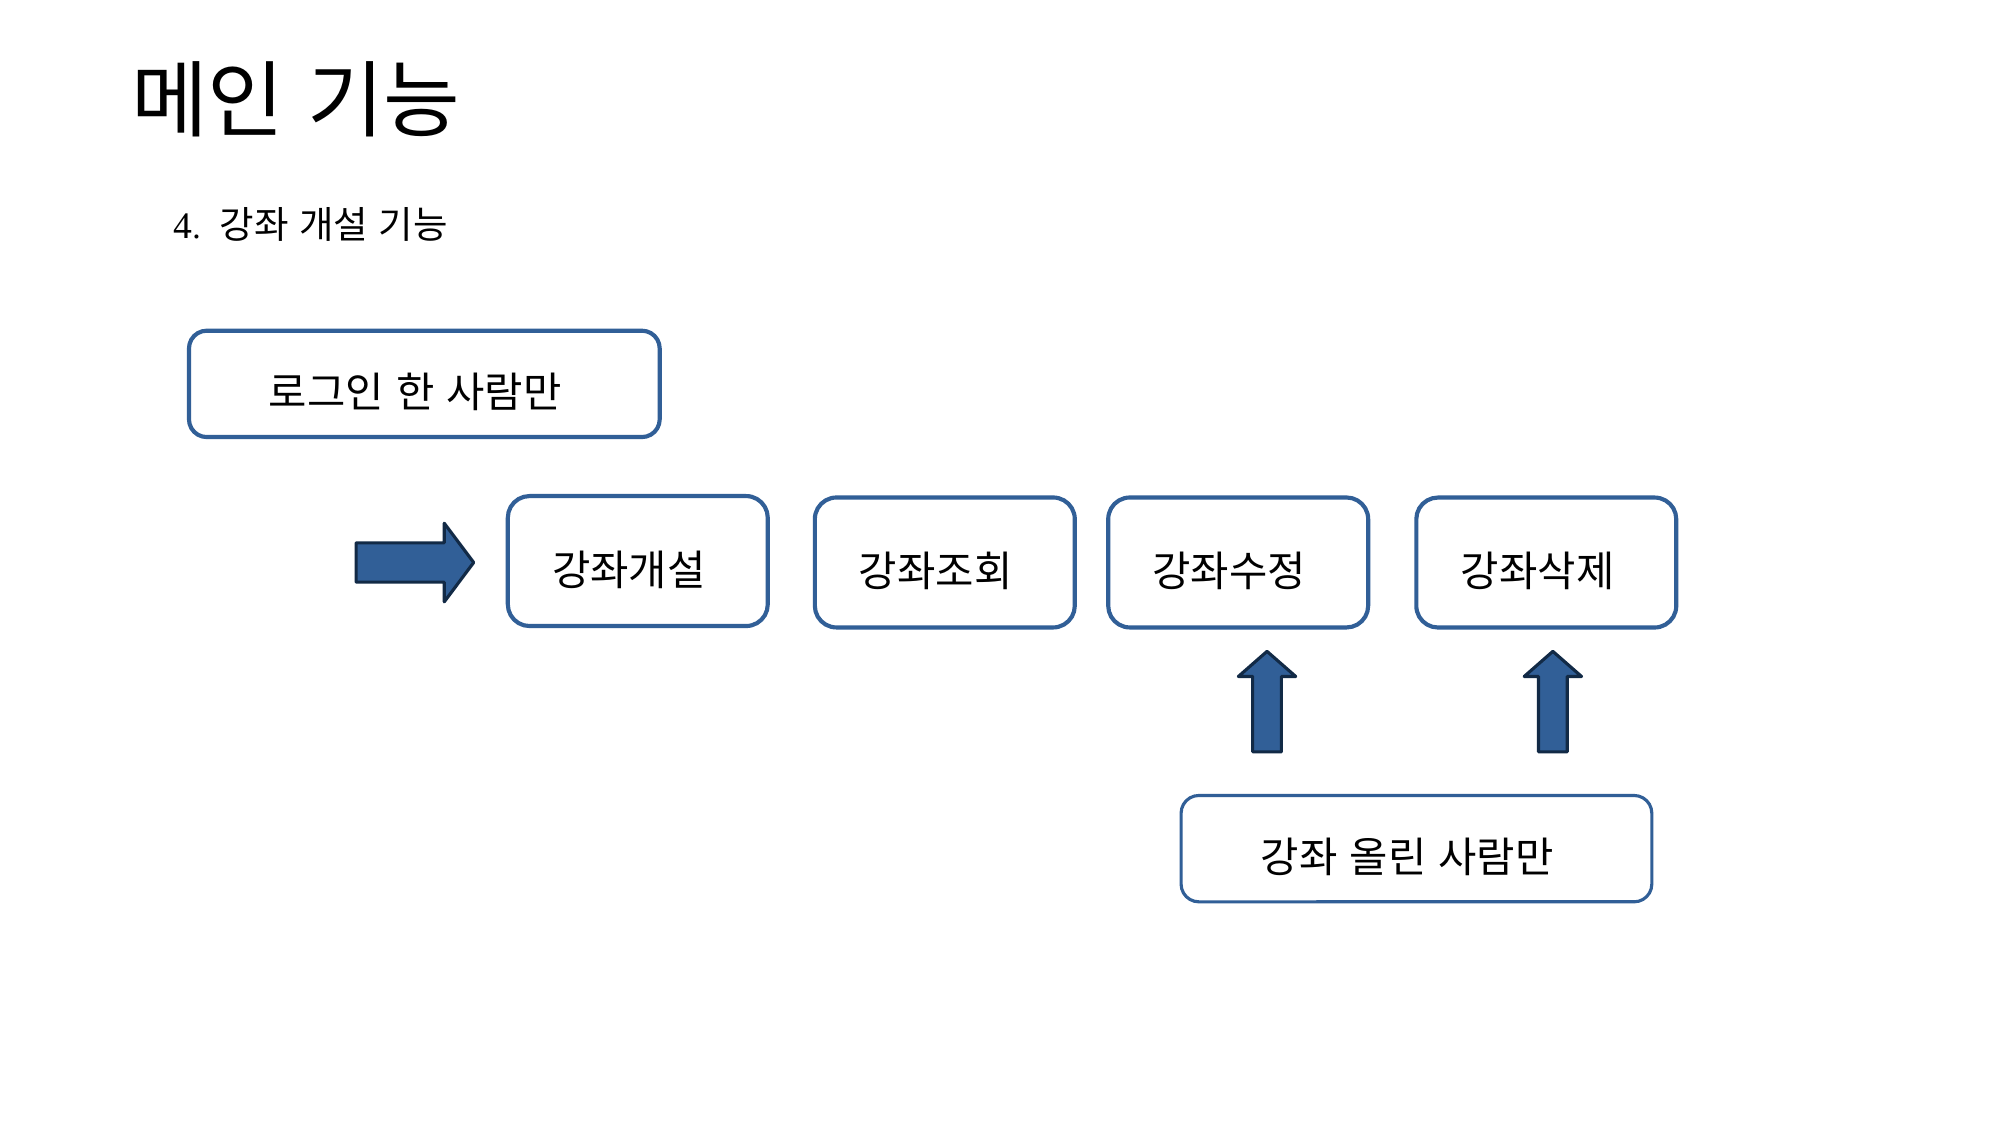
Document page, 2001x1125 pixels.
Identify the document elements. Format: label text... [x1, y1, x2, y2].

text_box [507, 496, 768, 627]
text_box 4. 강좌 개설 기능 [158, 187, 637, 249]
text_box [814, 497, 1075, 628]
text_box [1238, 651, 1296, 752]
text_box [1181, 795, 1652, 902]
text_box 로그인 한 사람만 [254, 351, 619, 417]
text_box 강좌수정 [1137, 530, 1339, 596]
text_box 강좌개설 [537, 529, 739, 594]
title 메인 기능 [99, 0, 492, 188]
text_box [188, 330, 660, 438]
text_box [1108, 497, 1369, 628]
text_box 강좌 올린 사람만 [1246, 816, 1611, 882]
text_box 강좌삭제 [1445, 530, 1647, 595]
text_box 강좌조회 [844, 530, 1046, 596]
text_box [1416, 497, 1677, 628]
text_box [1524, 651, 1582, 752]
text_box [356, 523, 474, 602]
